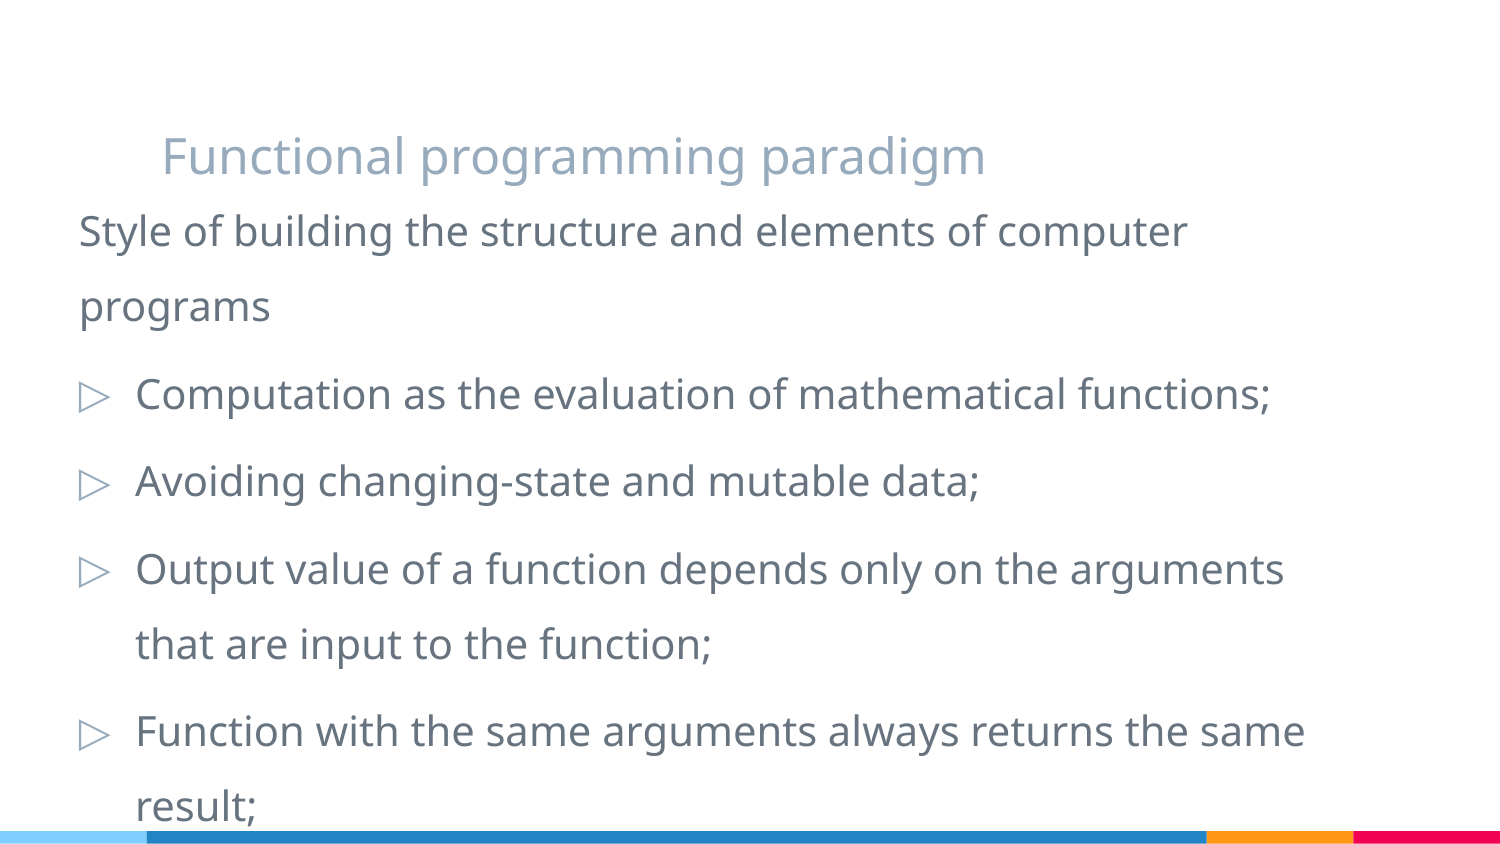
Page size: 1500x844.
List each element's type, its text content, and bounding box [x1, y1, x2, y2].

list Style of building the structure and elements of computer programs Computation as the evaluation of mathematical functions; Avoiding changing-state and mutable data; Output value of a function depends only on the arguments that are input to the function; Function with the same arguments always returns the same result; Rely on the notion of deferred execution. [45, 165, 1381, 748]
title Functional programming paradigm [146, 58, 1207, 165]
